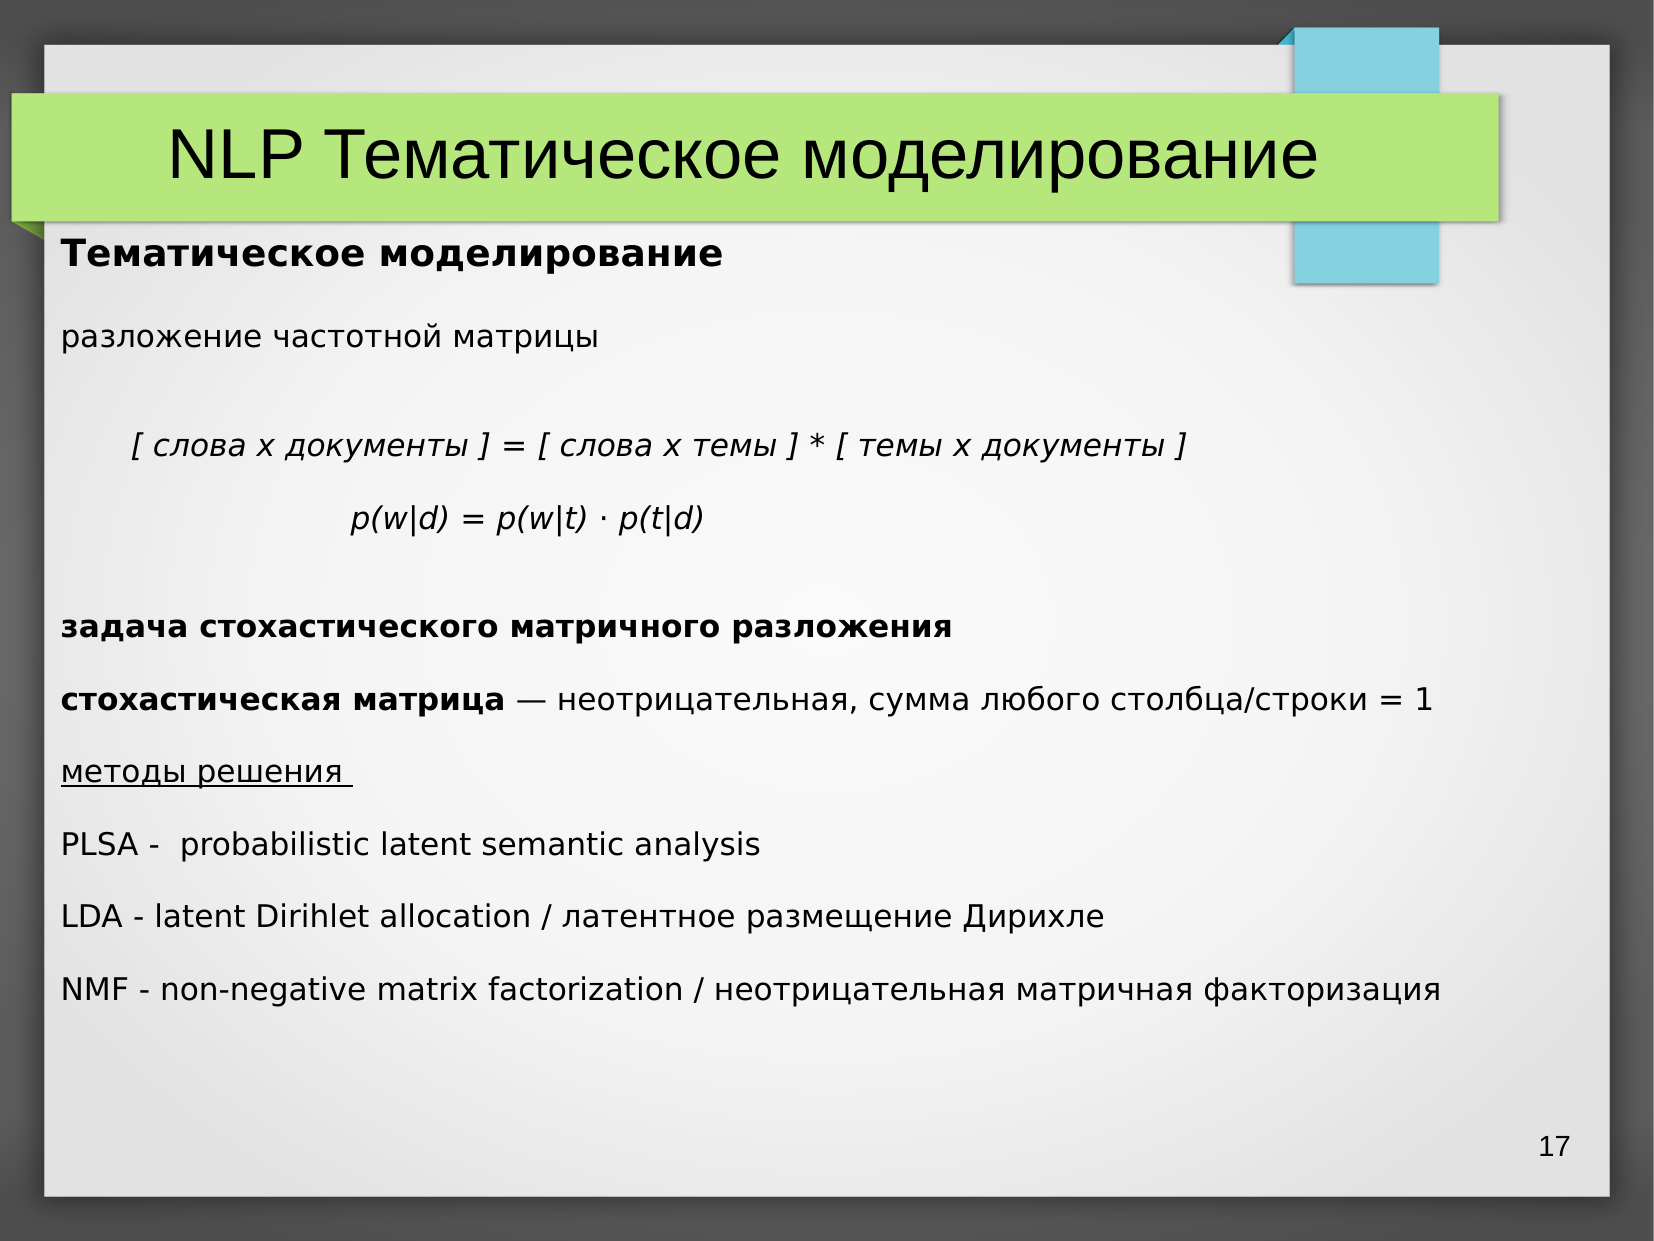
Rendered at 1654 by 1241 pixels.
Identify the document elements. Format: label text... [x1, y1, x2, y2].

text_box Тематическое моделирование разложение частотной матрицы [ слова x документы ] = [ слова х темы ] * [ темы х документы ] p(w|d) = p(w|t) ⋅ p(t|d) задача стохастического матричного разложения стохастическая матрица — неотрицательная, сумма любого столбца/строки = 1 методы решения PLSA - probabilistic latent semantic analysis LDA - latent Dirihlet allocation / латентное размещение Дирихле NMF - non-negative matrix factorization / неотрицательная матричная факторизация [45, 224, 1595, 1215]
picture [0, 0, 1654, 1241]
title NLP Тематическое моделирование [82, 113, 1406, 194]
